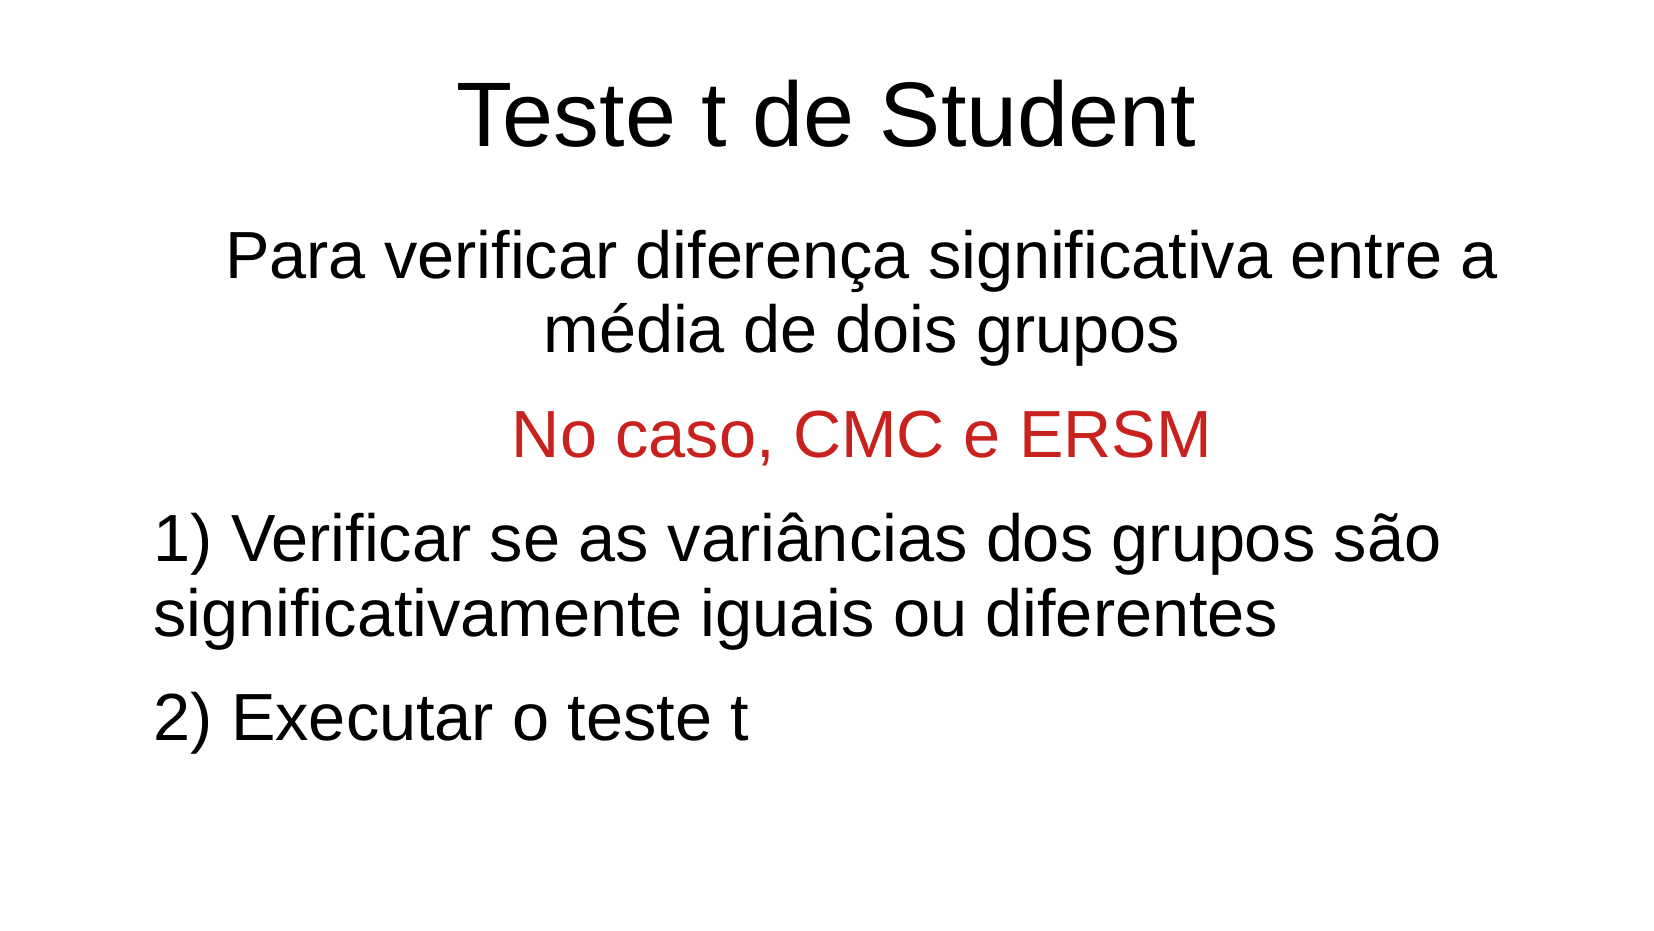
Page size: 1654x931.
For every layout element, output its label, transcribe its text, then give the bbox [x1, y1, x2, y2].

list Para verificar diferença significativa entre a média de dois grupos No caso, CMC e ERSM 1) Verificar se as variâncias dos grupos são significativamente iguais ou diferentes 2) Executar o teste t [82, 217, 1571, 758]
title Teste t de Student [82, 37, 1571, 193]
